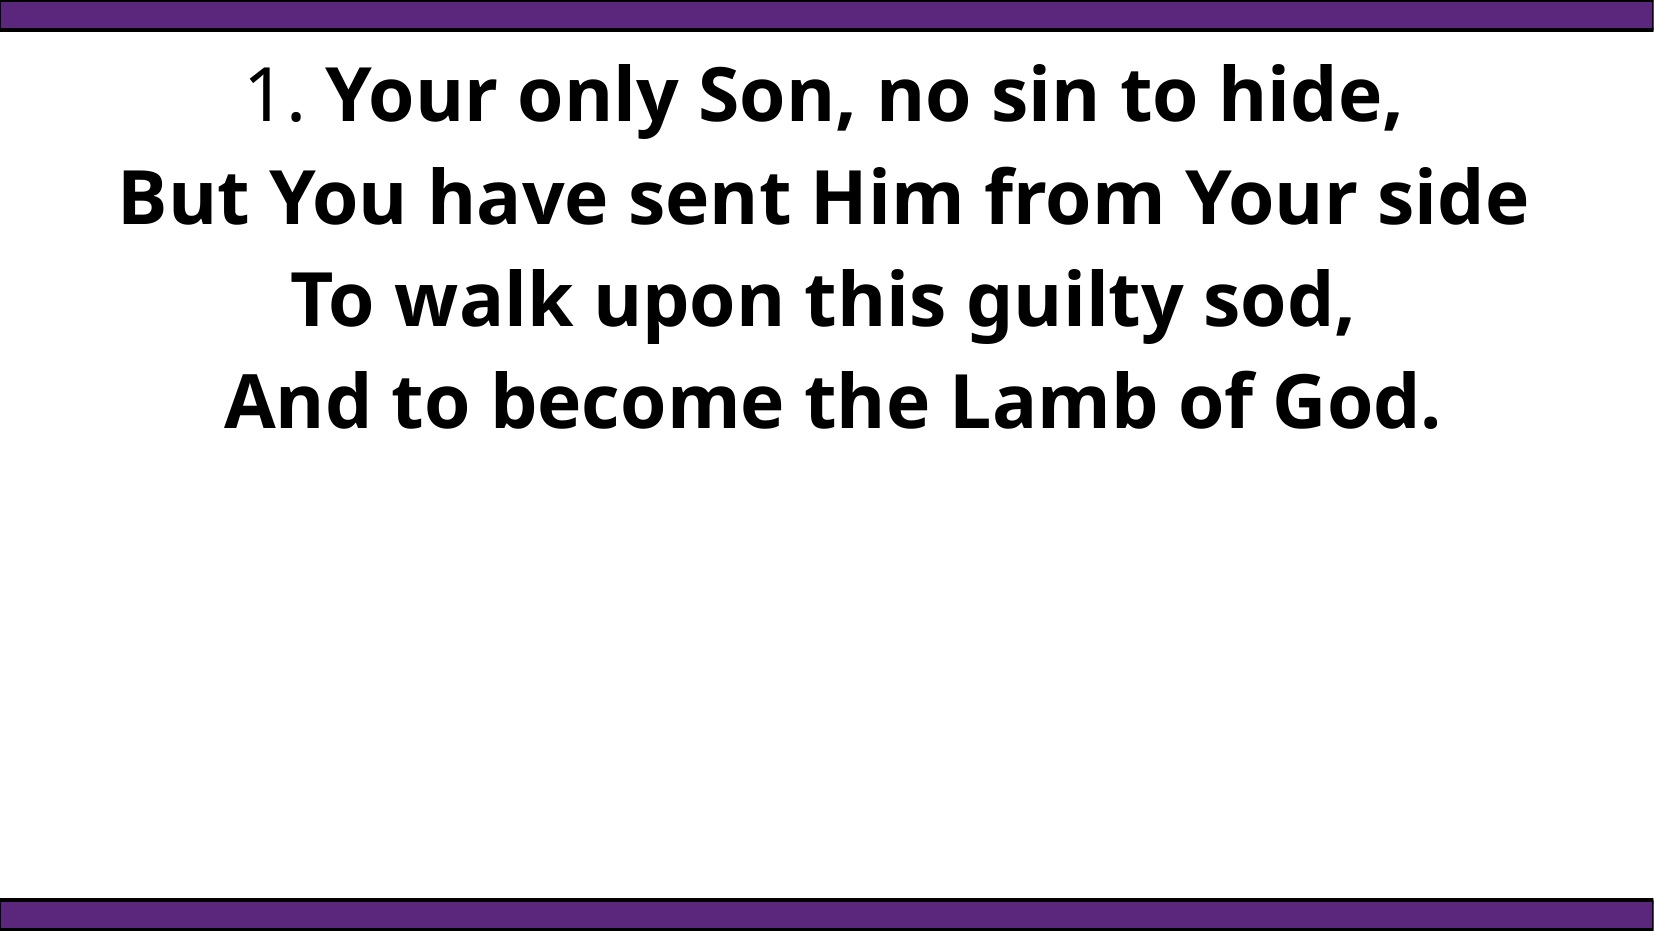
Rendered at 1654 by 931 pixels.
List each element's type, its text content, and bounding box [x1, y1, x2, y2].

text_box [0, 900, 1654, 931]
picture [0, 31, 1654, 900]
text_box 1. Your only Son, no sin to hide, But You have sent Him from Your side To walk upon this guilty sod, And to become the Lamb of God. [91, 34, 1577, 449]
text_box [0, 0, 1654, 31]
